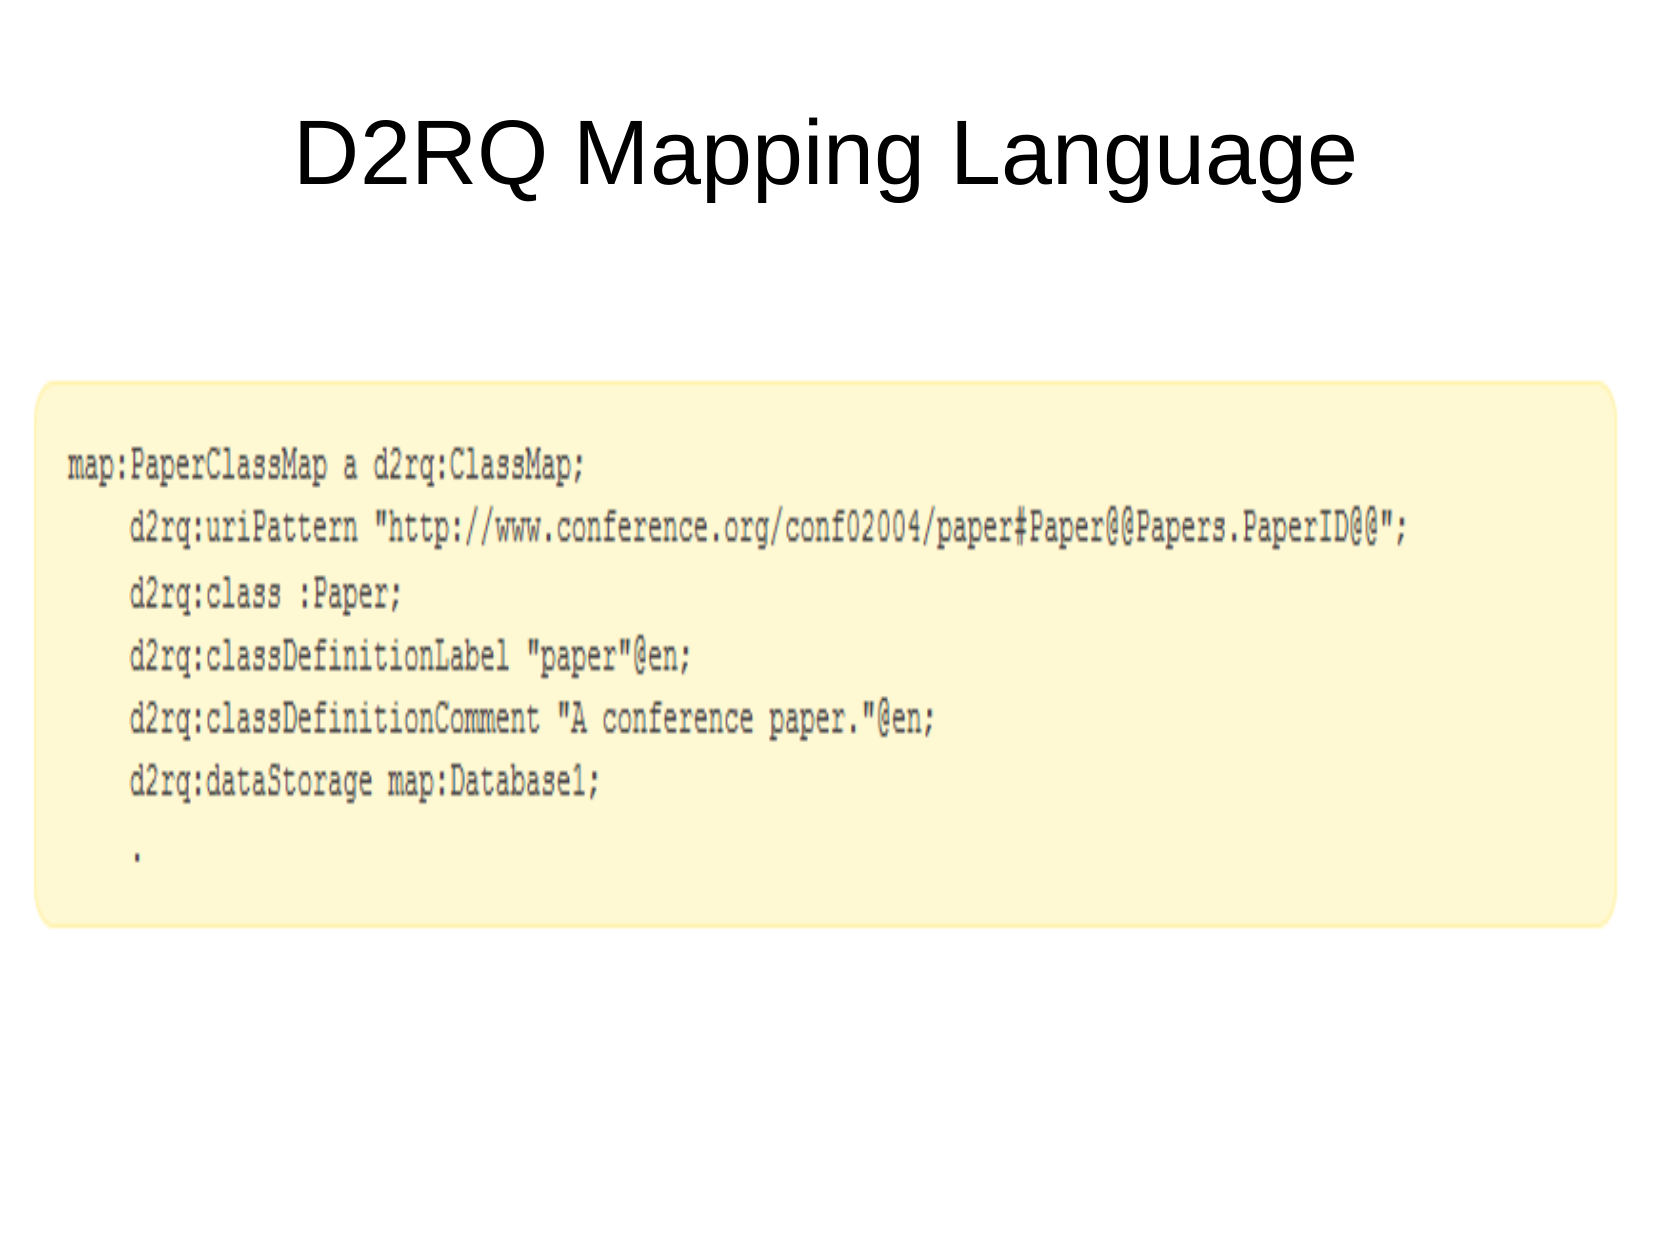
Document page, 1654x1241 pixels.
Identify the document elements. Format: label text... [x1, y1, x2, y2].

title D2RQ Mapping Language [82, 56, 1571, 250]
picture [29, 363, 1625, 945]
